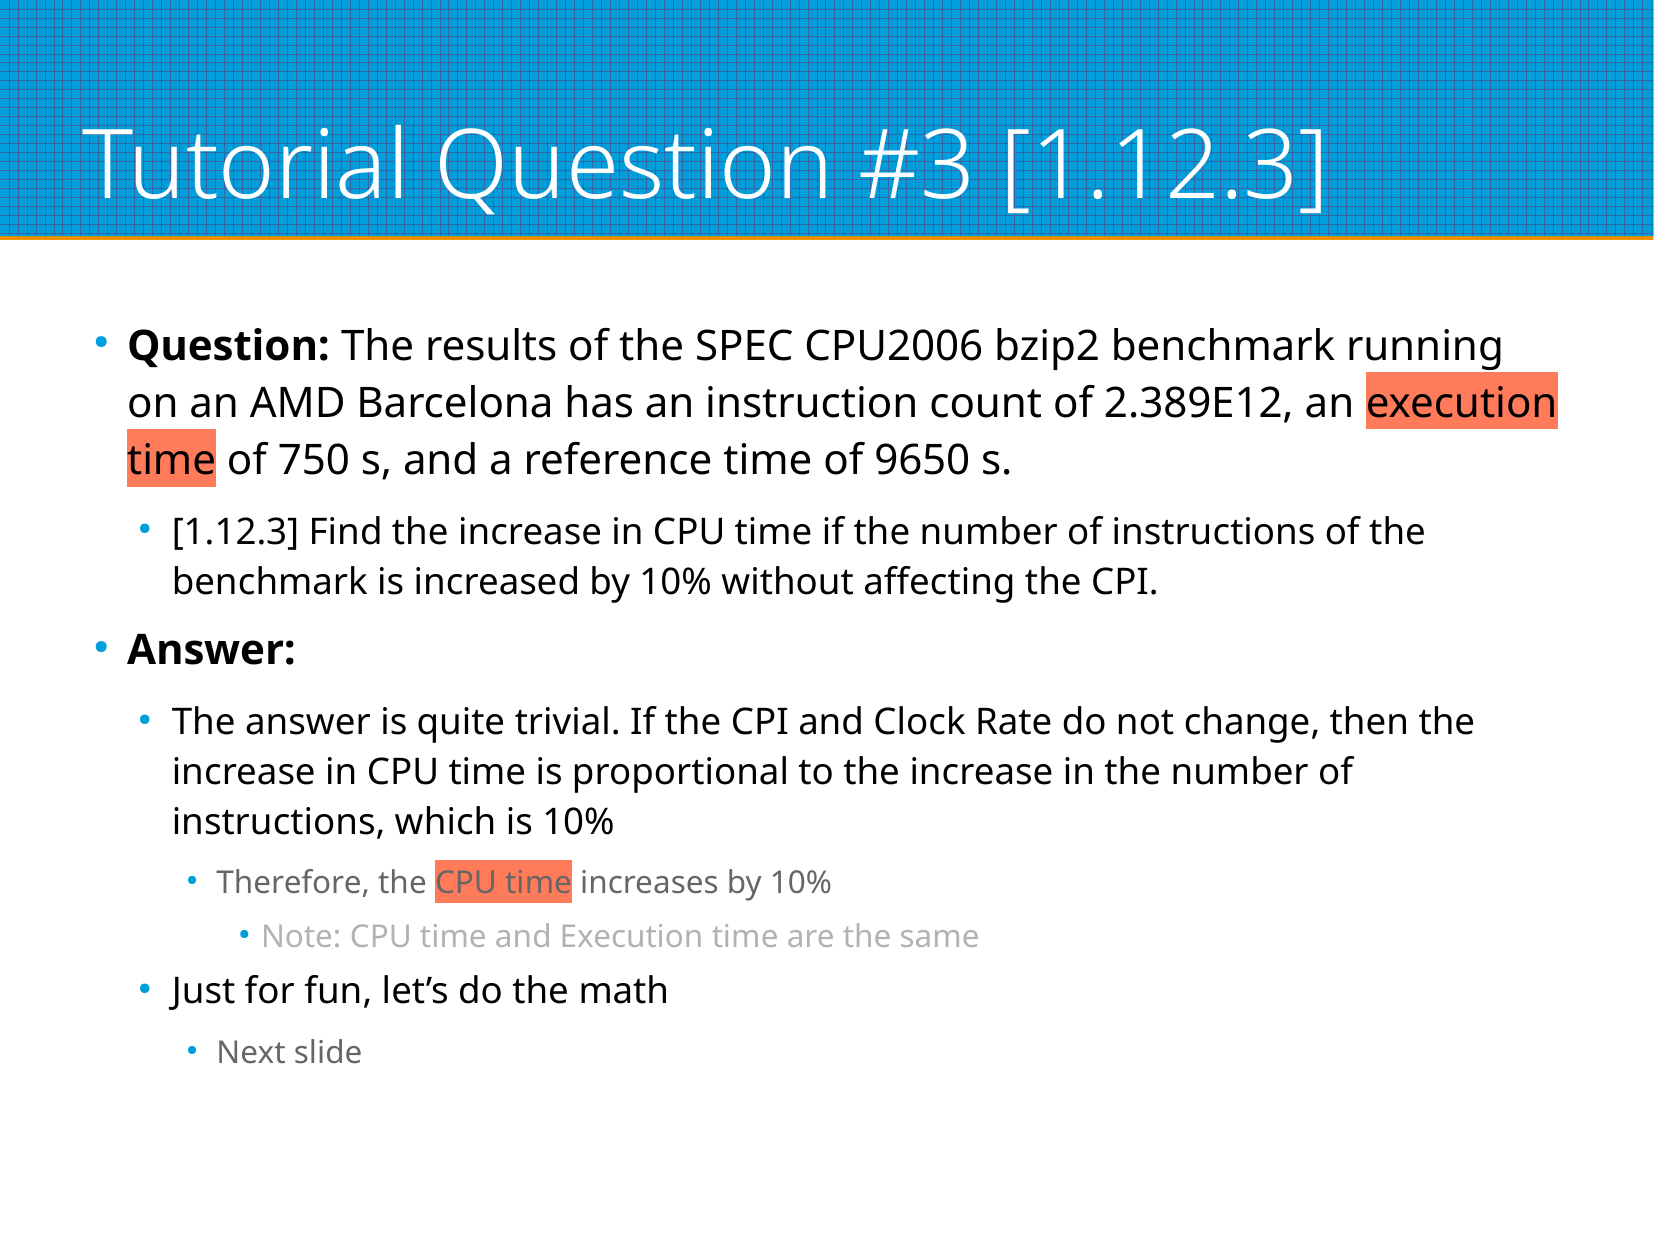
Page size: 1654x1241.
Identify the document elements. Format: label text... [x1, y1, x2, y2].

list Question: The results of the SPEC CPU2006 bzip2 benchmark running on an AMD Barcelona has an instruction count of 2.389E12, an execution time of 750 s, and a reference time of 9650 s. [1.12.3] Find the increase in CPU time if the number of instructions of the benchmark is increased by 10% without affecting the CPI. Answer: The answer is quite trivial. If the CPI and Clock Rate do not change, then the increase in CPU time is proportional to the increase in the number of instructions, which is 10% Therefore, the CPU time increases by 10% Note: CPU time and Execution time are the same Just for fun, let’s do the math Next slide [82, 314, 1563, 1081]
title Tutorial Question #3 [1.12.3] [82, 19, 1571, 227]
